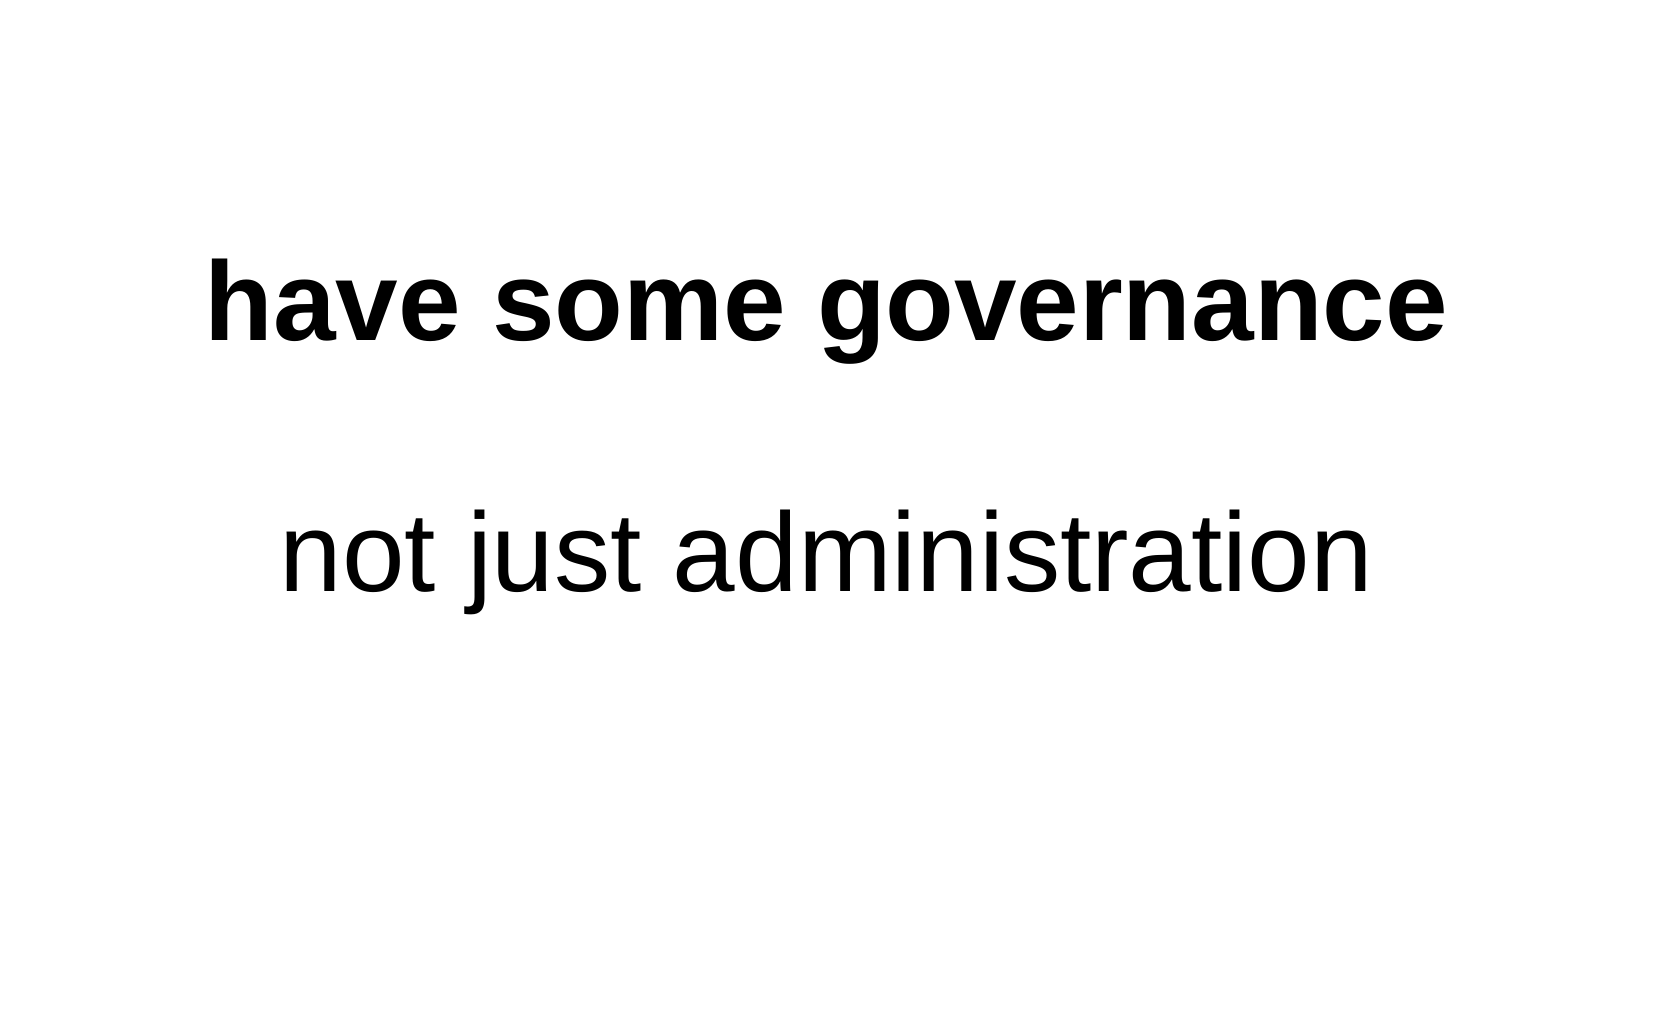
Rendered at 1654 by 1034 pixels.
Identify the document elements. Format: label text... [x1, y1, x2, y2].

title have some governance not just administration [82, 41, 1571, 898]
